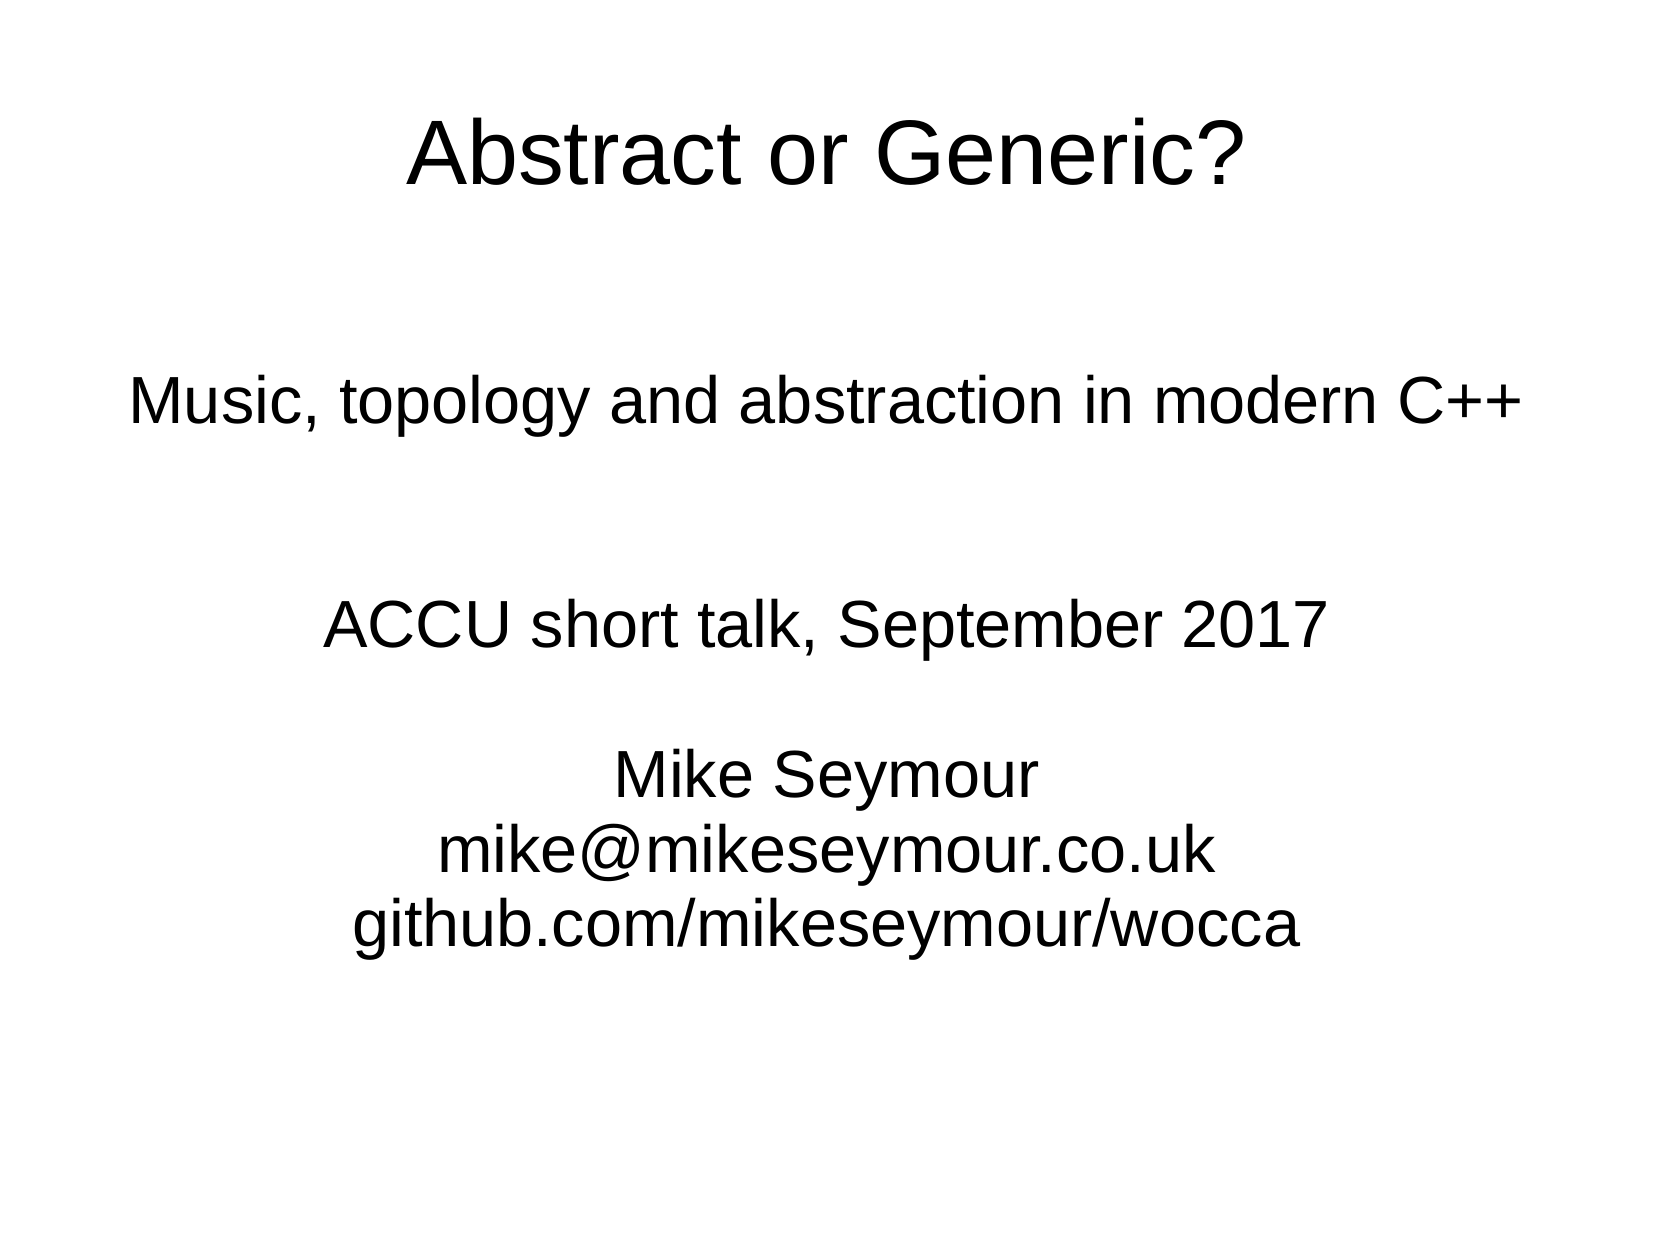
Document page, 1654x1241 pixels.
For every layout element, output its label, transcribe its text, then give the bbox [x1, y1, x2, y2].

subtitle Music, topology and abstraction in modern C++ ACCU short talk, September 2017 Mike Seymour mike@mikeseymour.co.uk github.com/mikeseymour/wocca [82, 288, 1571, 1111]
title Abstract or Generic? [82, 49, 1571, 257]
